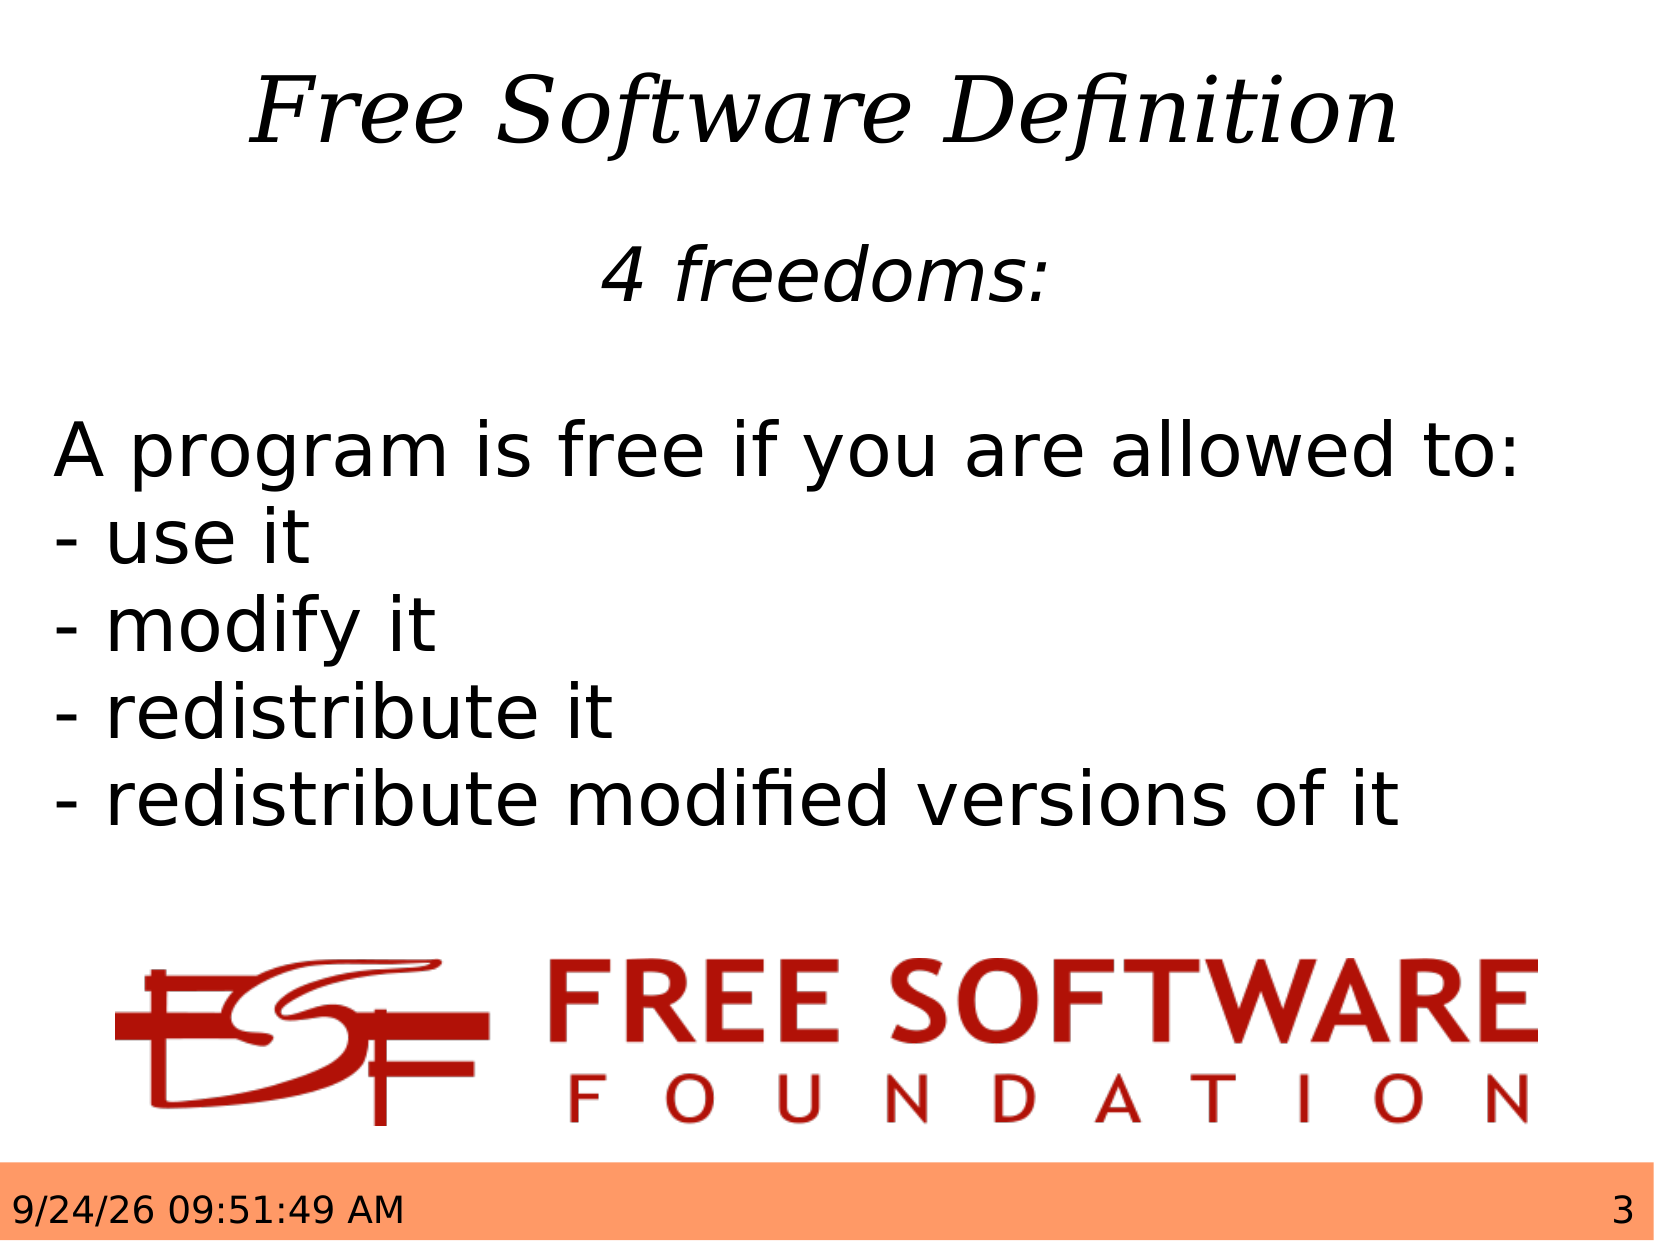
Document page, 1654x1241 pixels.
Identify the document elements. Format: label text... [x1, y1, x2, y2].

picture [115, 958, 1538, 1126]
title Free Software Definition [0, 35, 1654, 186]
text_box 4 freedoms: A program is free if you are allowed to: - use it - modify it - redistribute it - redistribute modified versions of it [39, 225, 1615, 851]
